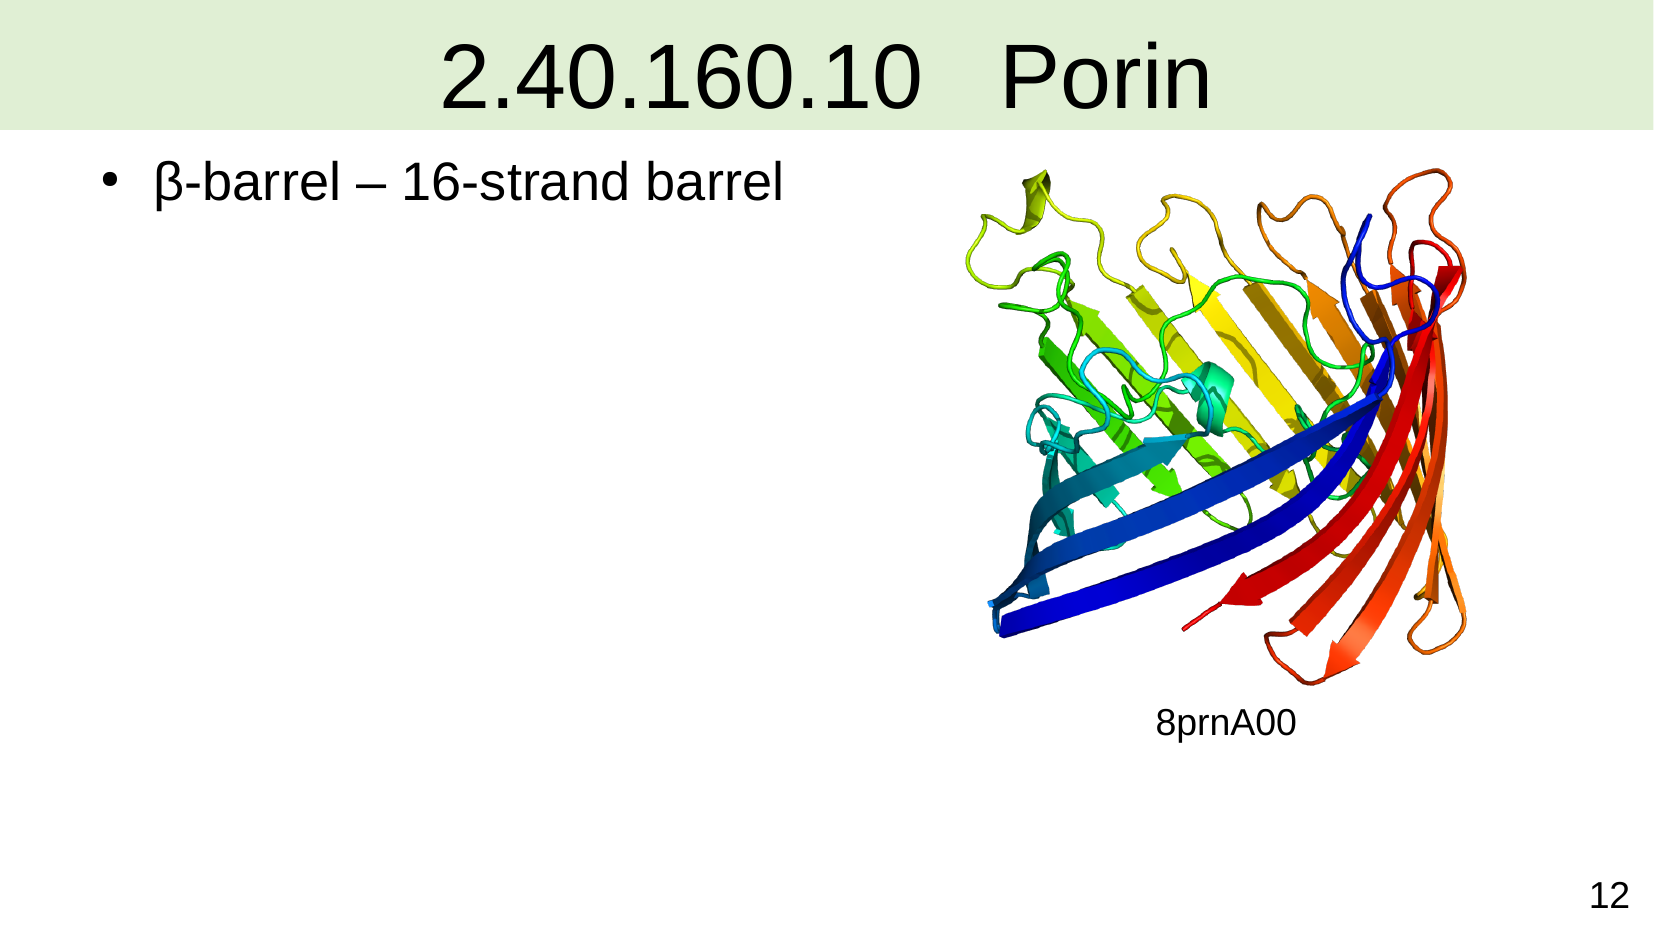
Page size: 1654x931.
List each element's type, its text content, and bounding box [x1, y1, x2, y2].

text_box [0, 0, 1654, 130]
title 2.40.160.10 Porin [82, 11, 1571, 142]
picture [955, 146, 1484, 692]
list β-barrel – 16-strand barrel [82, 151, 1571, 758]
text_box <number> [1444, 866, 1646, 924]
text_box 8prnA00 [1099, 693, 1353, 751]
